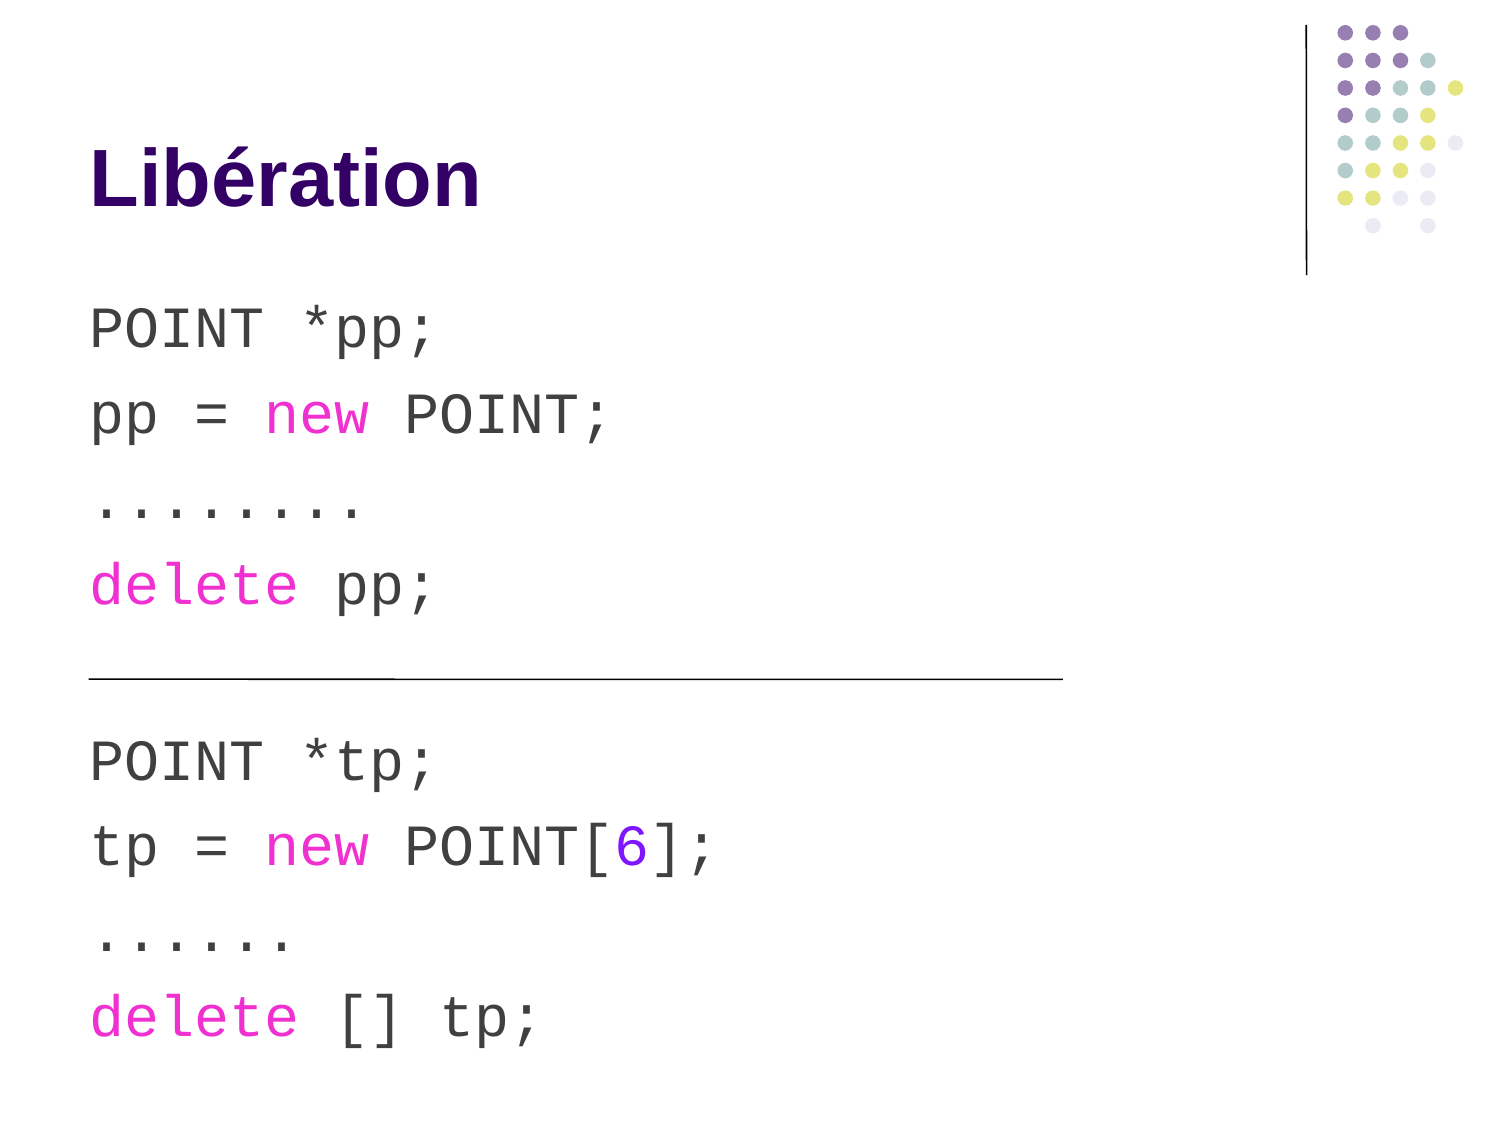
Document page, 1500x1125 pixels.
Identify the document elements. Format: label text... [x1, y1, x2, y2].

title Libération [75, 18, 1311, 231]
list POINT *pp; pp = new POINT; ........ delete pp; POINT *tp; tp = new POINT[6]; ...... delete [] tp; [74, 281, 1424, 1097]
